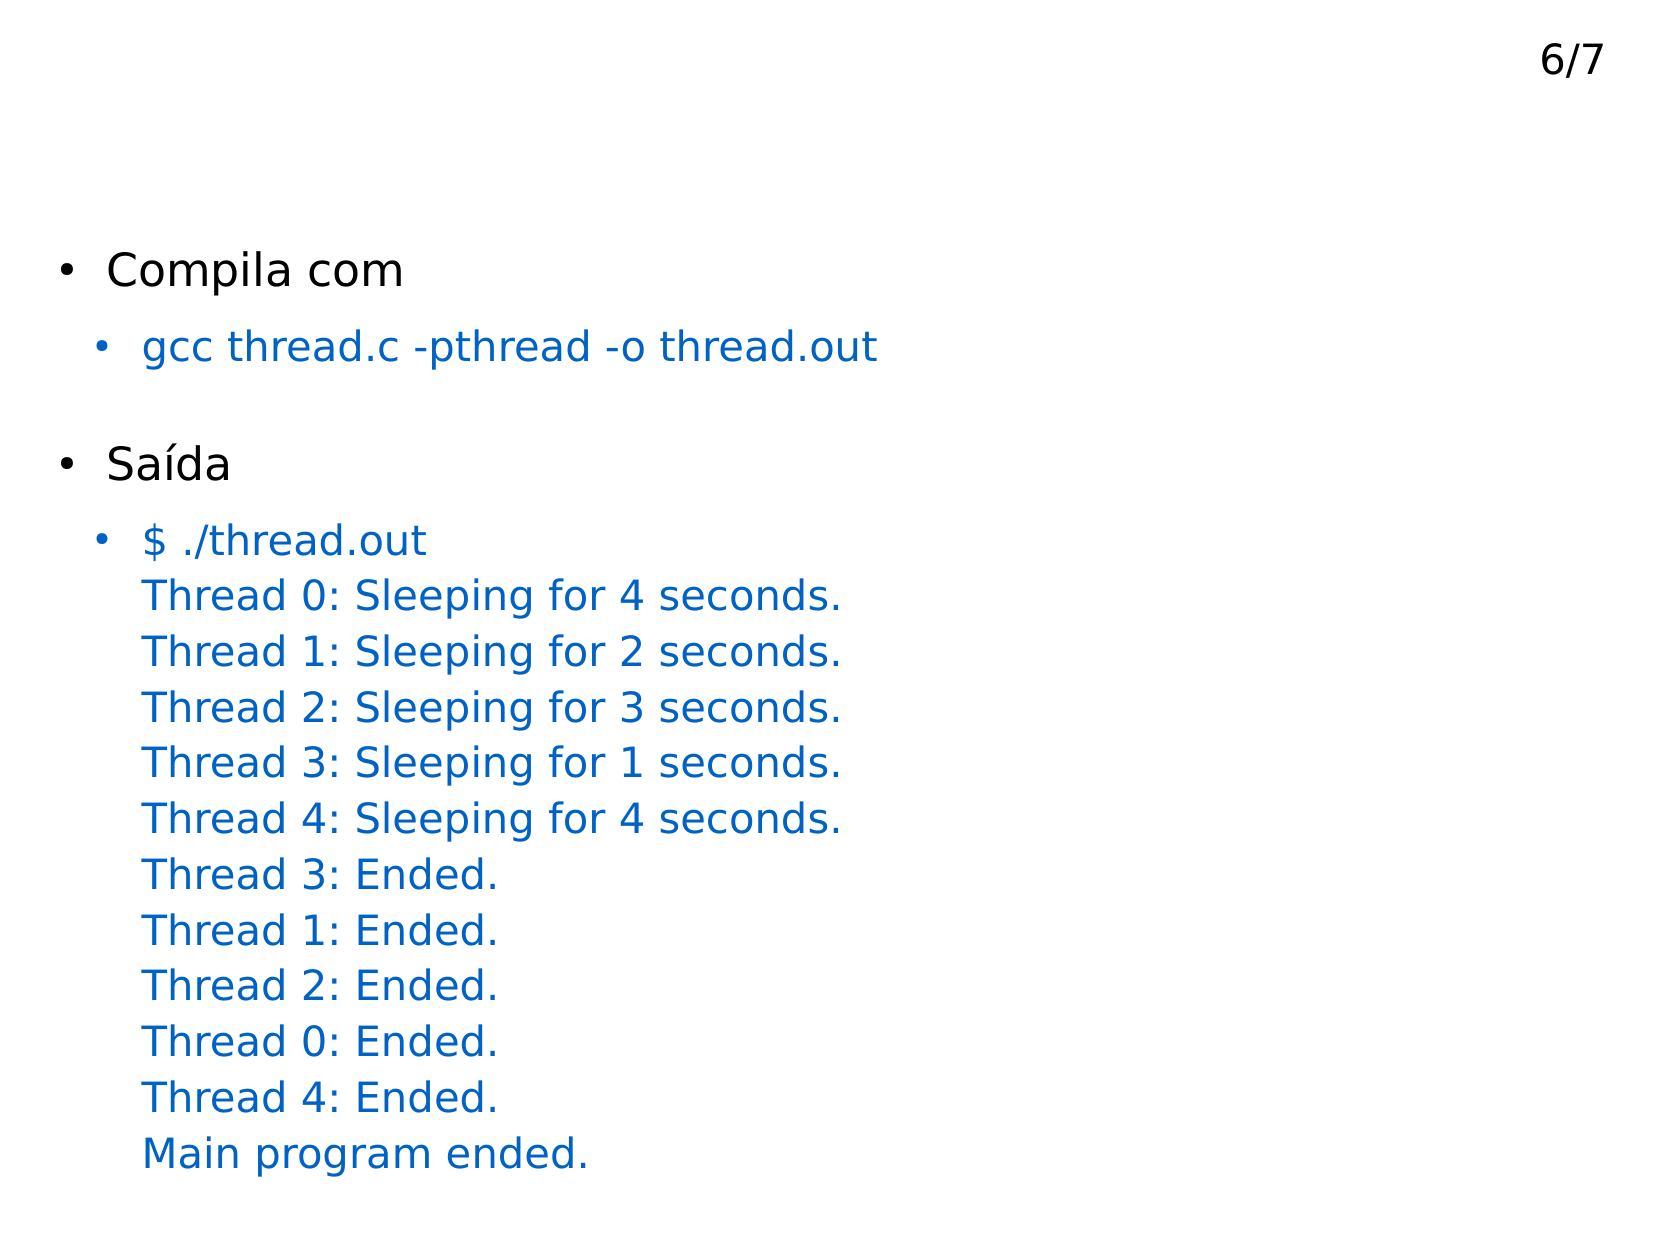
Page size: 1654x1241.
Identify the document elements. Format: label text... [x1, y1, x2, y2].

list Compila com gcc thread.c -pthread -o thread.out Saída $ ./thread.out Thread 0: Sleeping for 4 seconds. Thread 1: Sleeping for 2 seconds. Thread 2: Sleeping for 3 seconds. Thread 3: Sleeping for 1 seconds. Thread 4: Sleeping for 4 seconds. Thread 3: Ended. Thread 1: Ended. Thread 2: Ended. Thread 0: Ended. Thread 4: Ended. Main program ended. [59, 236, 1595, 1211]
